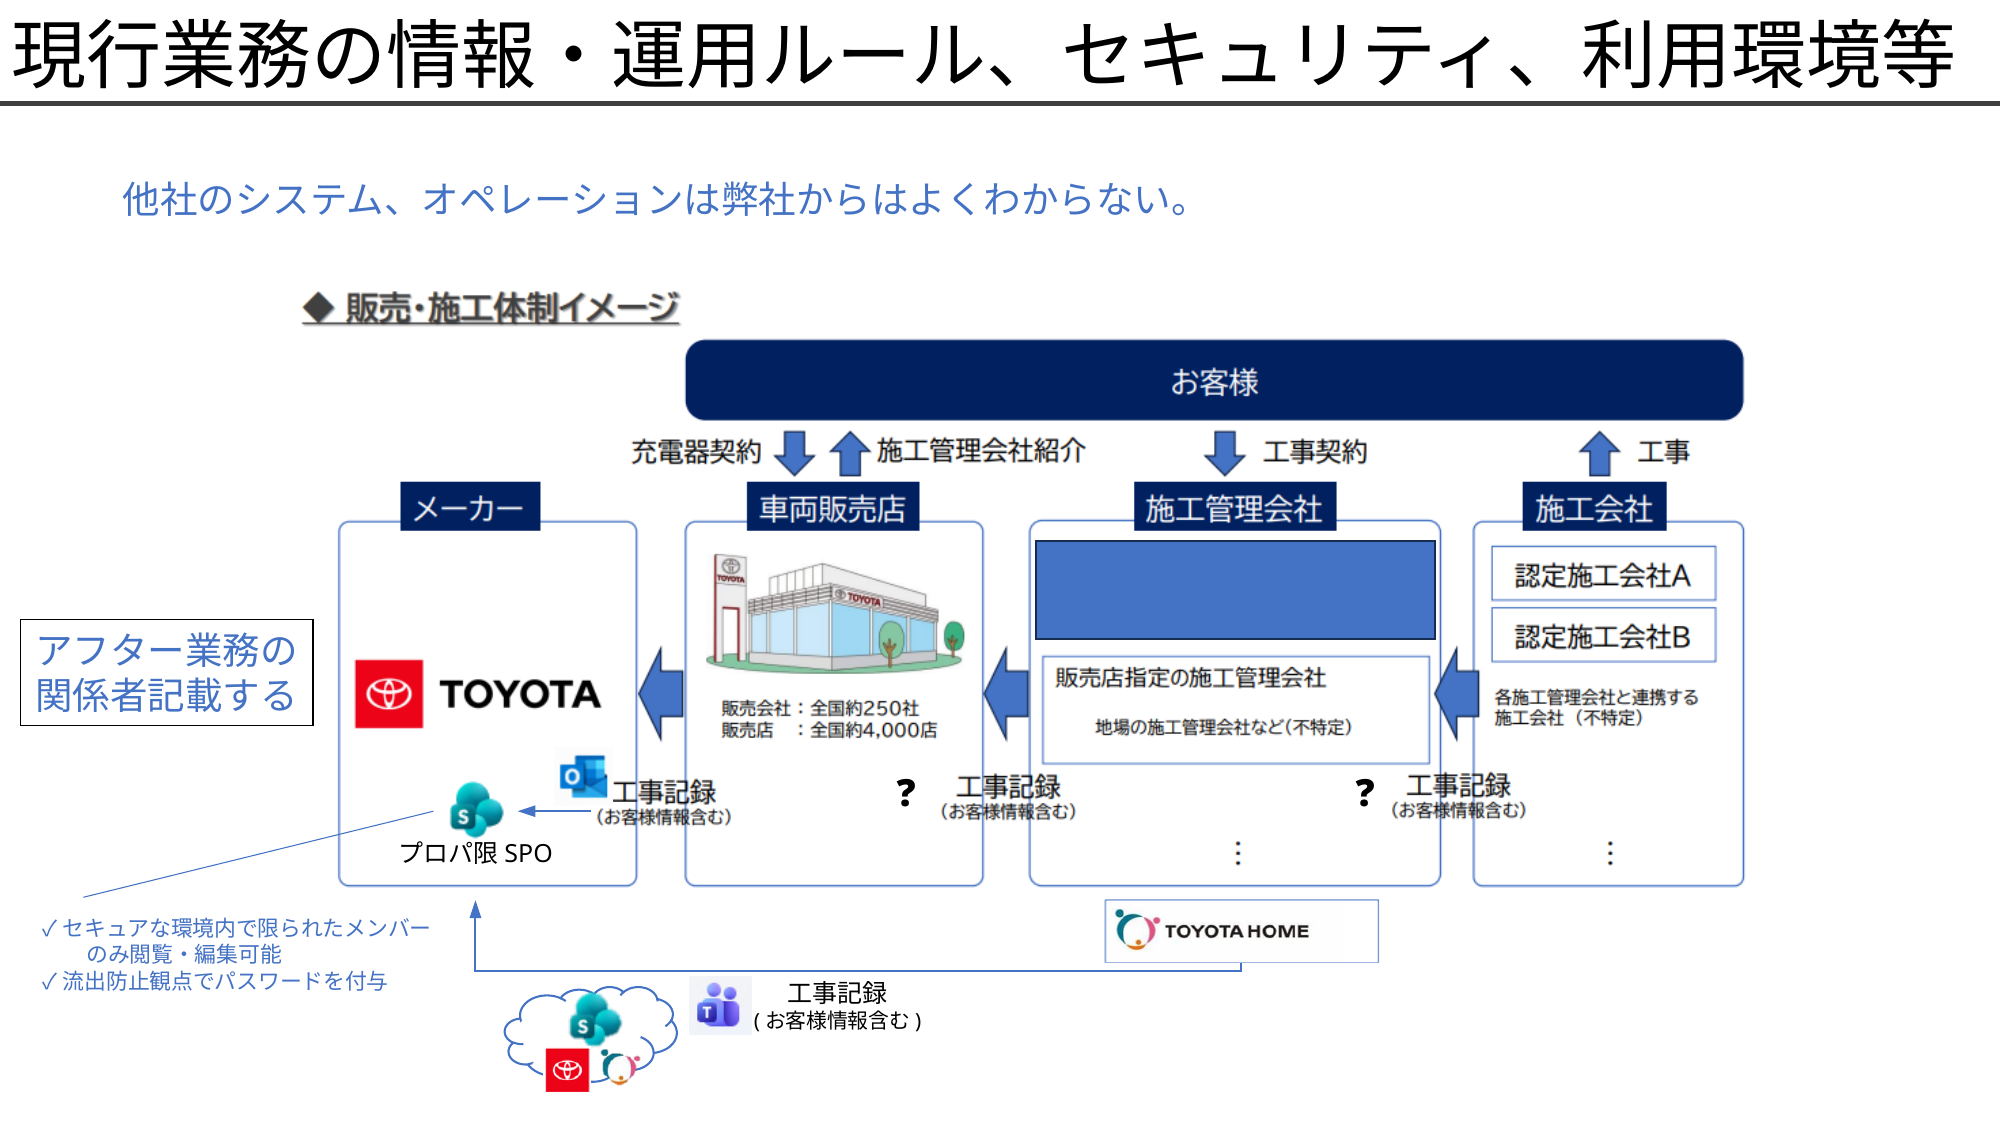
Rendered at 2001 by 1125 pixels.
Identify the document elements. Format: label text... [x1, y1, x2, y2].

text_box 他社のシステム、オペレーションは弊社からはよくわからない。 [107, 168, 1152, 230]
text_box [504, 995, 554, 1075]
text_box [635, 987, 677, 1067]
text_box [591, 1064, 597, 1082]
picture [689, 976, 752, 1035]
text_box 現行業務の情報・運用ルール、セキュリティ、利用環境等 [0, 0, 1778, 104]
text_box 工事記録 (お客様情報含む) [739, 972, 937, 1041]
text_box [1036, 541, 1435, 639]
text_box ❓ [1338, 761, 1422, 823]
picture [543, 978, 644, 1092]
text_box ✓セキュアな環境内で限られたメンバー のみ閲覧・編集可能 ✓流出防止観点でパスワードを付与 [27, 907, 451, 1002]
text_box プロパ限SPO [381, 830, 570, 876]
text_box アフター業務の 関係者記載する [20, 619, 313, 726]
picture [273, 290, 1834, 963]
text_box ❓ [880, 761, 963, 823]
